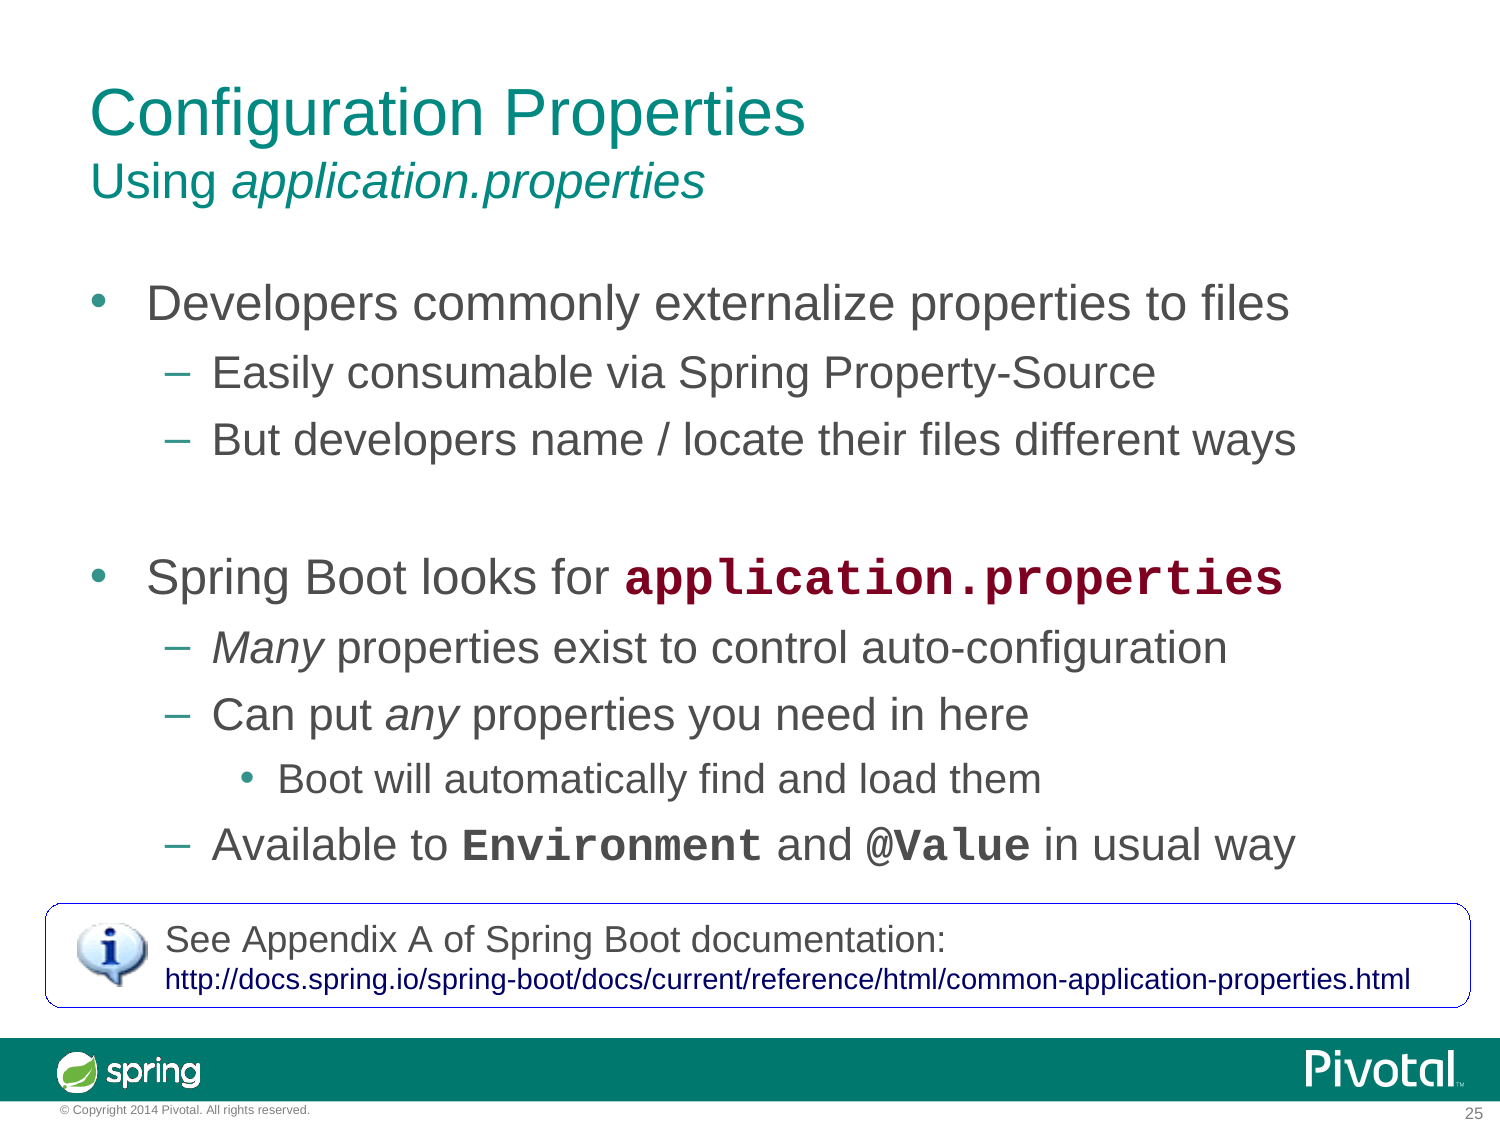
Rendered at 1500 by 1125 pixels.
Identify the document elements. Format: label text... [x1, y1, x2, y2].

text_box See Appendix A of Spring Boot documentation: http://docs.spring.io/spring-boot/docs/current/reference/html/common-application-properties.html [150, 903, 1456, 1008]
title Configuration Properties Using application.properties [75, 45, 1426, 233]
list Developers commonly externalize properties to files Easily consumable via Spring Property-Source But developers name / locate their files different ways Spring Boot looks for application.properties Many properties exist to control auto-configuration Can put any properties you need in here Boot will automatically find and load them Available to Environment and @Value in usual way [75, 262, 1426, 903]
picture [32, 1041, 210, 1103]
text_box [45, 903, 150, 1008]
picture [77, 923, 148, 988]
text_box [1456, 903, 1471, 1008]
picture [1306, 1050, 1464, 1087]
